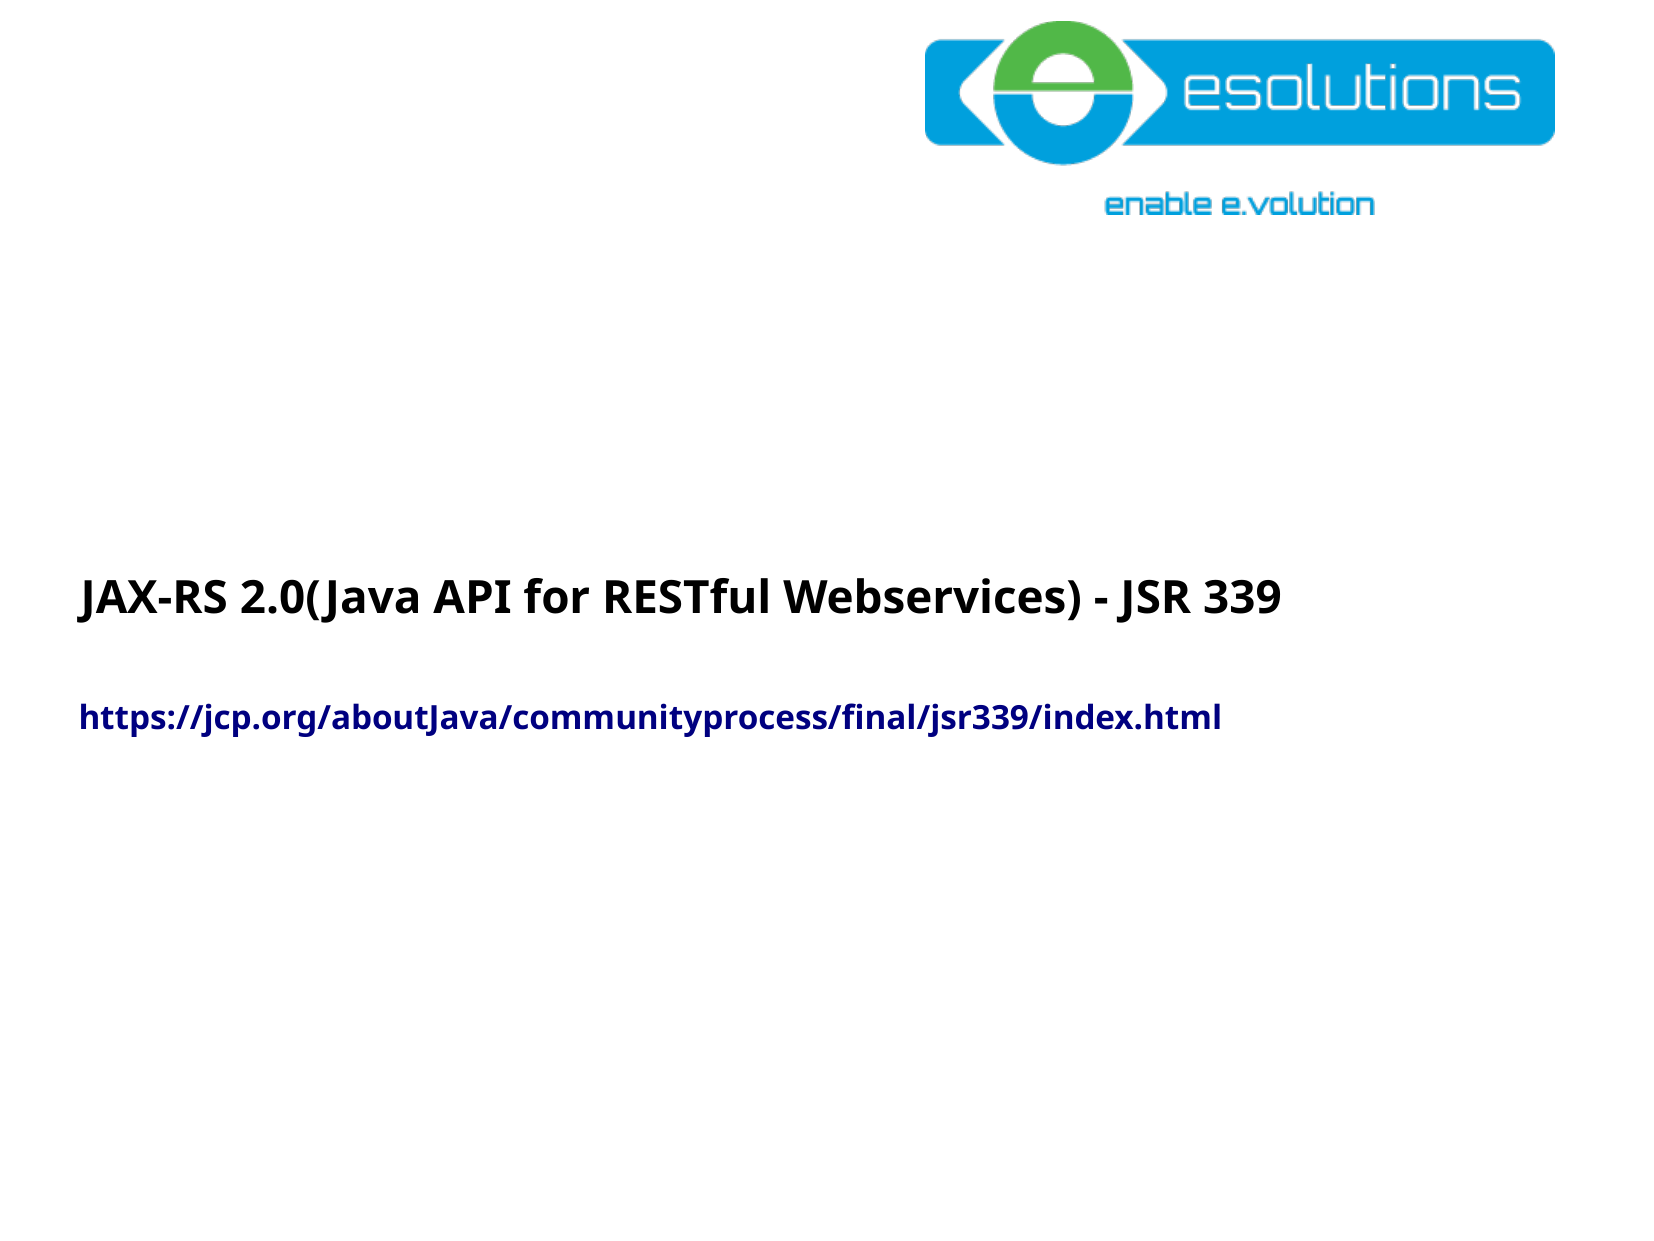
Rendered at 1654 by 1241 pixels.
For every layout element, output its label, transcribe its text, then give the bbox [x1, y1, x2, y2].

subtitle JAX-RS 2.0(Java API for RESTful Webservices) - JSR 339 https://jcp.org/aboutJava/communityprocess/final/jsr339/index.html [34, 214, 1523, 1167]
title [82, 49, 1571, 257]
picture [925, 21, 1555, 49]
